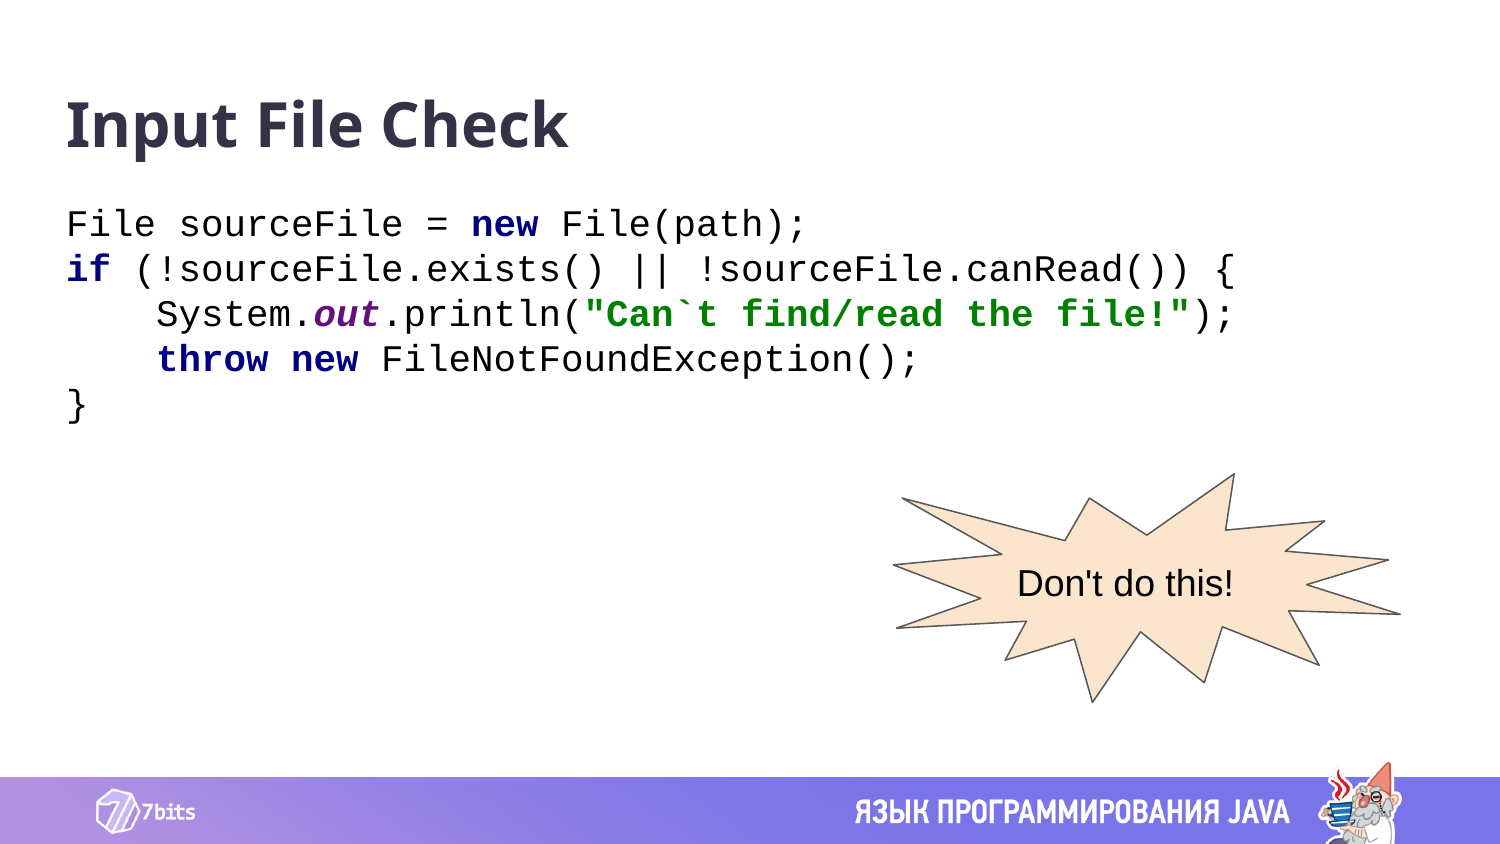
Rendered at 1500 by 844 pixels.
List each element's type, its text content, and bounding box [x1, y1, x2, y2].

text_box Don't do this! [893, 473, 1401, 703]
list File sourceFile = new File(path); if (!sourceFile.exists() || !sourceFile.canRead()) { System.out.println("Can`t find/read the file!"); throw new FileNotFoundException(); } [51, 184, 1449, 745]
title Input File Check [51, 69, 1449, 164]
picture [0, 717, 1500, 844]
